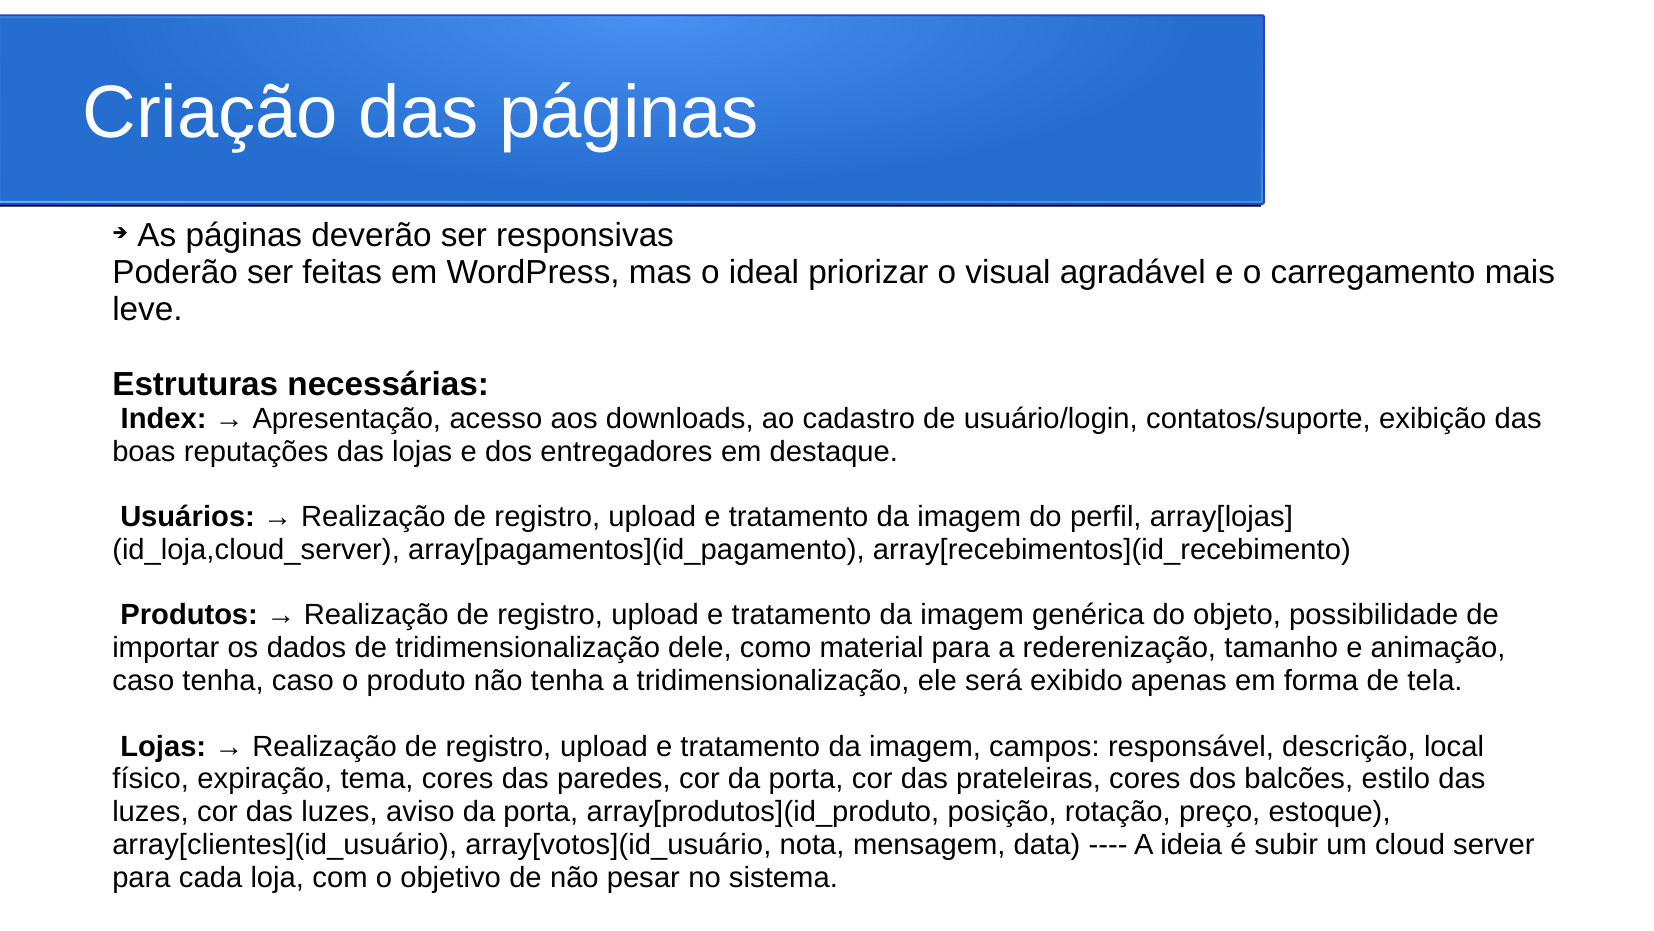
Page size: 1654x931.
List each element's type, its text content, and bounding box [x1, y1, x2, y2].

title Criação das páginas [82, 35, 1235, 189]
subtitle As páginas deverão ser responsivas Poderão ser feitas em WordPress, mas o ideal priorizar o visual agradável e o carregamento mais leve. Estruturas necessárias: Index: → Apresentação, acesso aos downloads, ao cadastro de usuário/login, contatos/suporte, exibição das boas reputações das lojas e dos entregadores em destaque. Usuários: → Realização de registro, upload e tratamento da imagem do perfil, array[lojas](id_loja,cloud_server), array[pagamentos](id_pagamento), array[recebimentos](id_recebimento) Produtos: → Realização de registro, upload e tratamento da imagem genérica do objeto, possibilidade de importar os dados de tridimensionalização dele, como material para a rederenização, tamanho e animação, caso tenha, caso o produto não tenha a tridimensionalização, ele será exibido apenas em forma de tela. Lojas: → Realização de registro, upload e tratamento da imagem, campos: responsável, descrição, local físico, expiração, tema, cores das paredes, cor da porta, cor das prateleiras, cores dos balcões, estilo das luzes, cor das luzes, aviso da porta, array[produtos](id_produto, posição, rotação, preço, estoque), array[clientes](id_usuário), array[votos](id_usuário, nota, mensagem, data) ---- A ideia é subir um cloud server para cada loja, com o objetivo de não pesar no sistema. [82, 216, 1571, 894]
